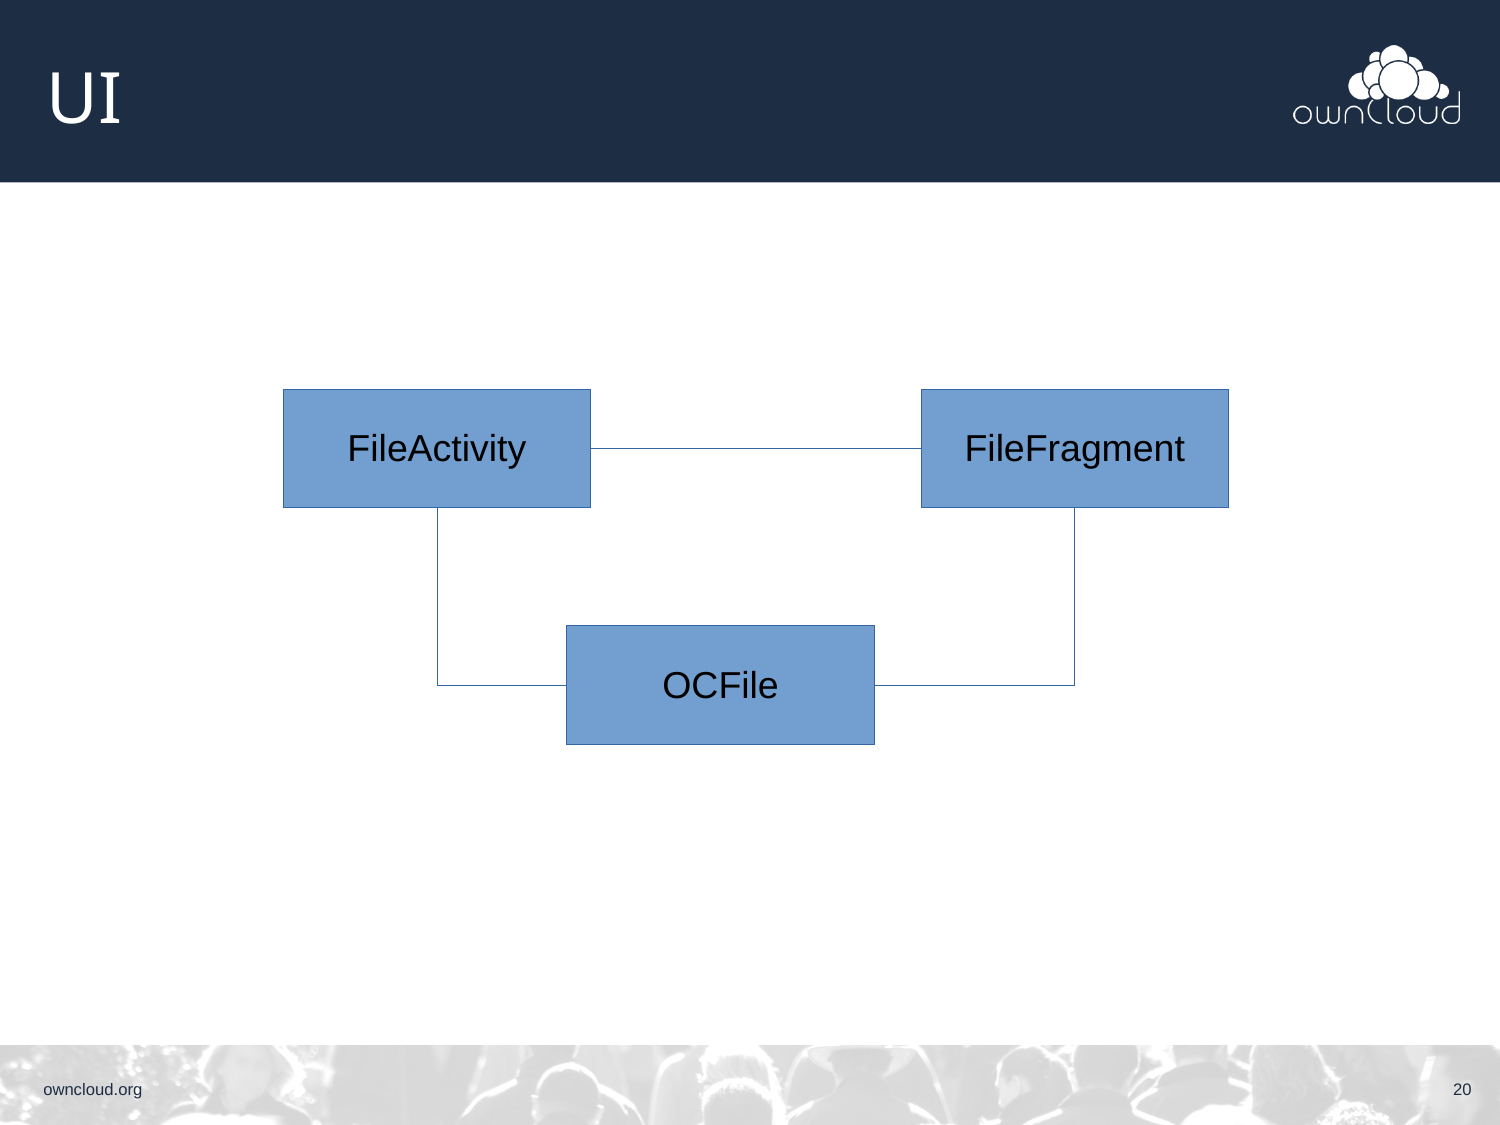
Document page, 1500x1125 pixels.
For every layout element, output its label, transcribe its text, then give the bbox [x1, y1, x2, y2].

text_box OCFile [566, 625, 875, 745]
picture [1293, 45, 1460, 124]
title UI [46, 5, 1258, 187]
text_box FileFragment [921, 389, 1229, 508]
picture [0, 1045, 1500, 1125]
text_box FileActivity [283, 389, 591, 508]
